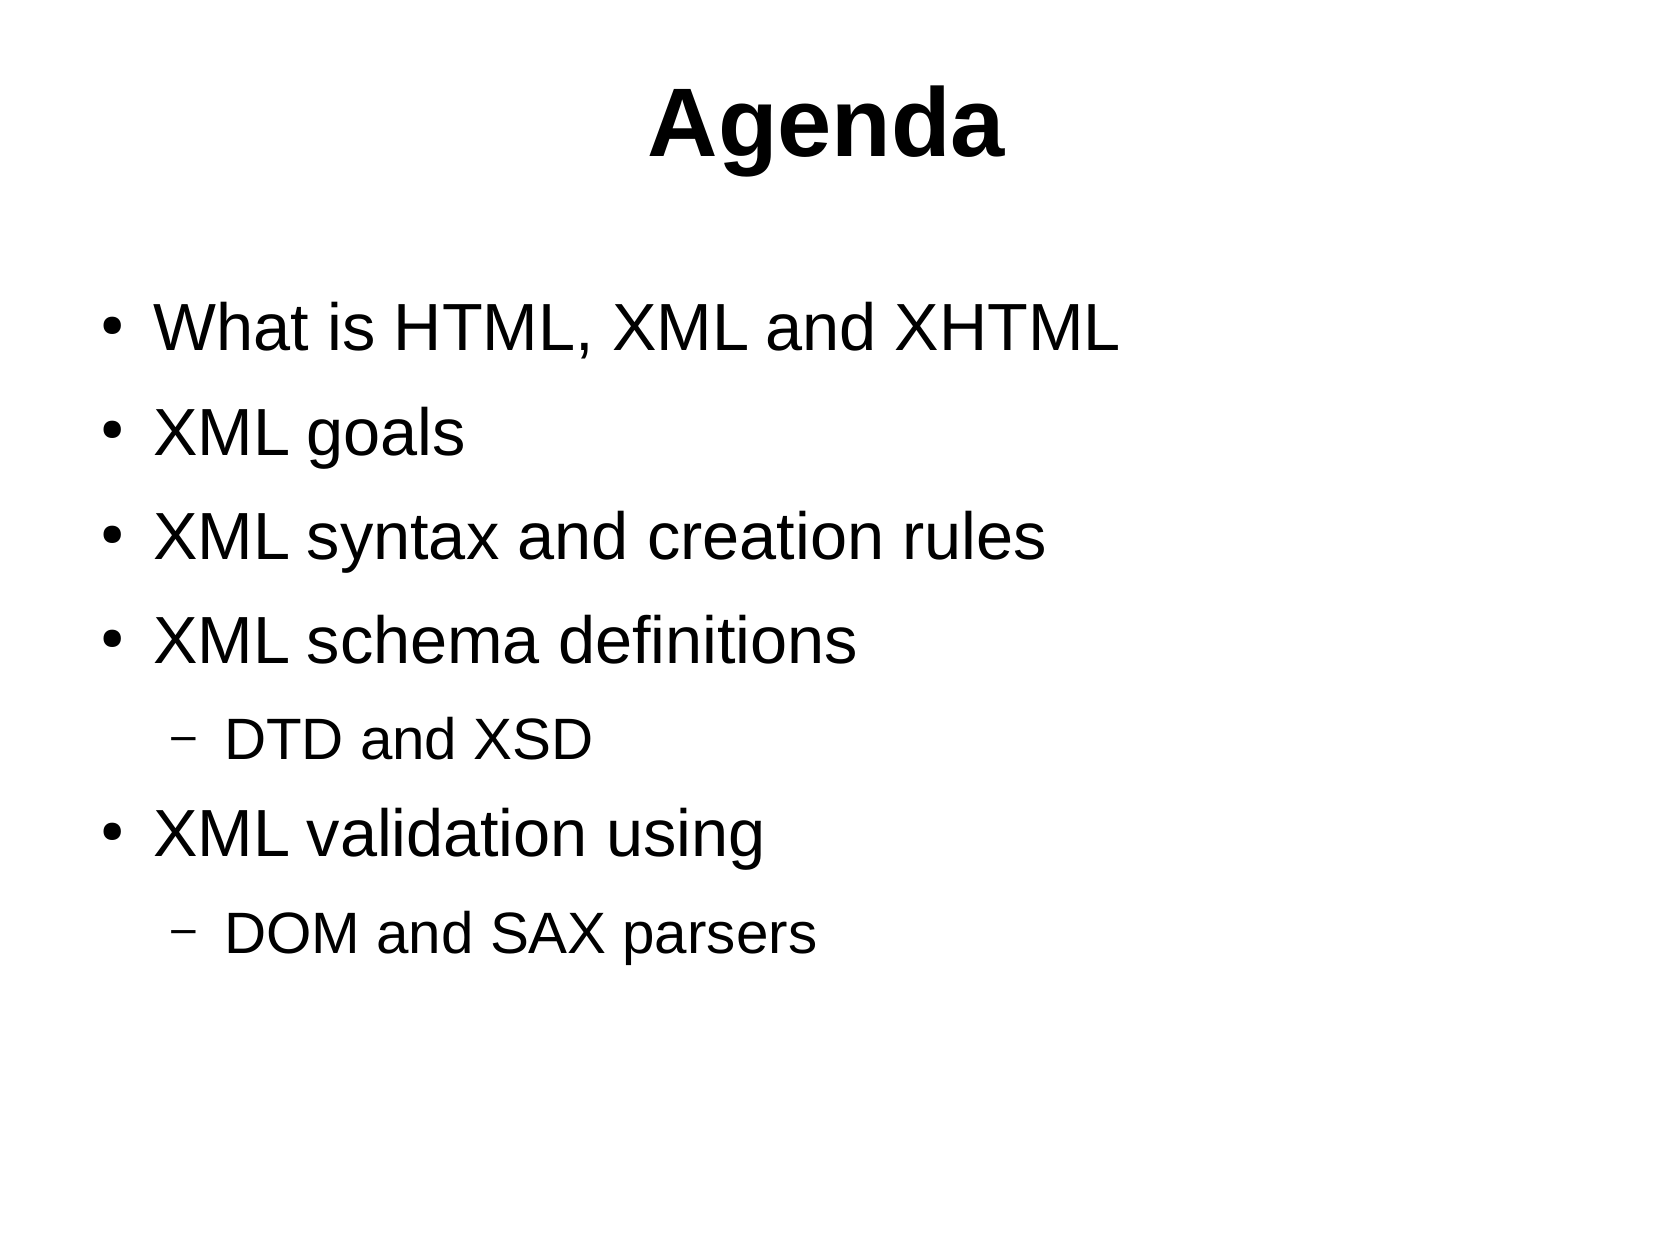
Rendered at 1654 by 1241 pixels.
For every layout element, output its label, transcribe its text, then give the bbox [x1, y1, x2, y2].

list What is HTML, XML and XHTML XML goals XML syntax and creation rules XML schema definitions DTD and XSD XML validation using DOM and SAX parsers [82, 290, 1538, 1010]
title Agenda [82, 49, 1571, 196]
